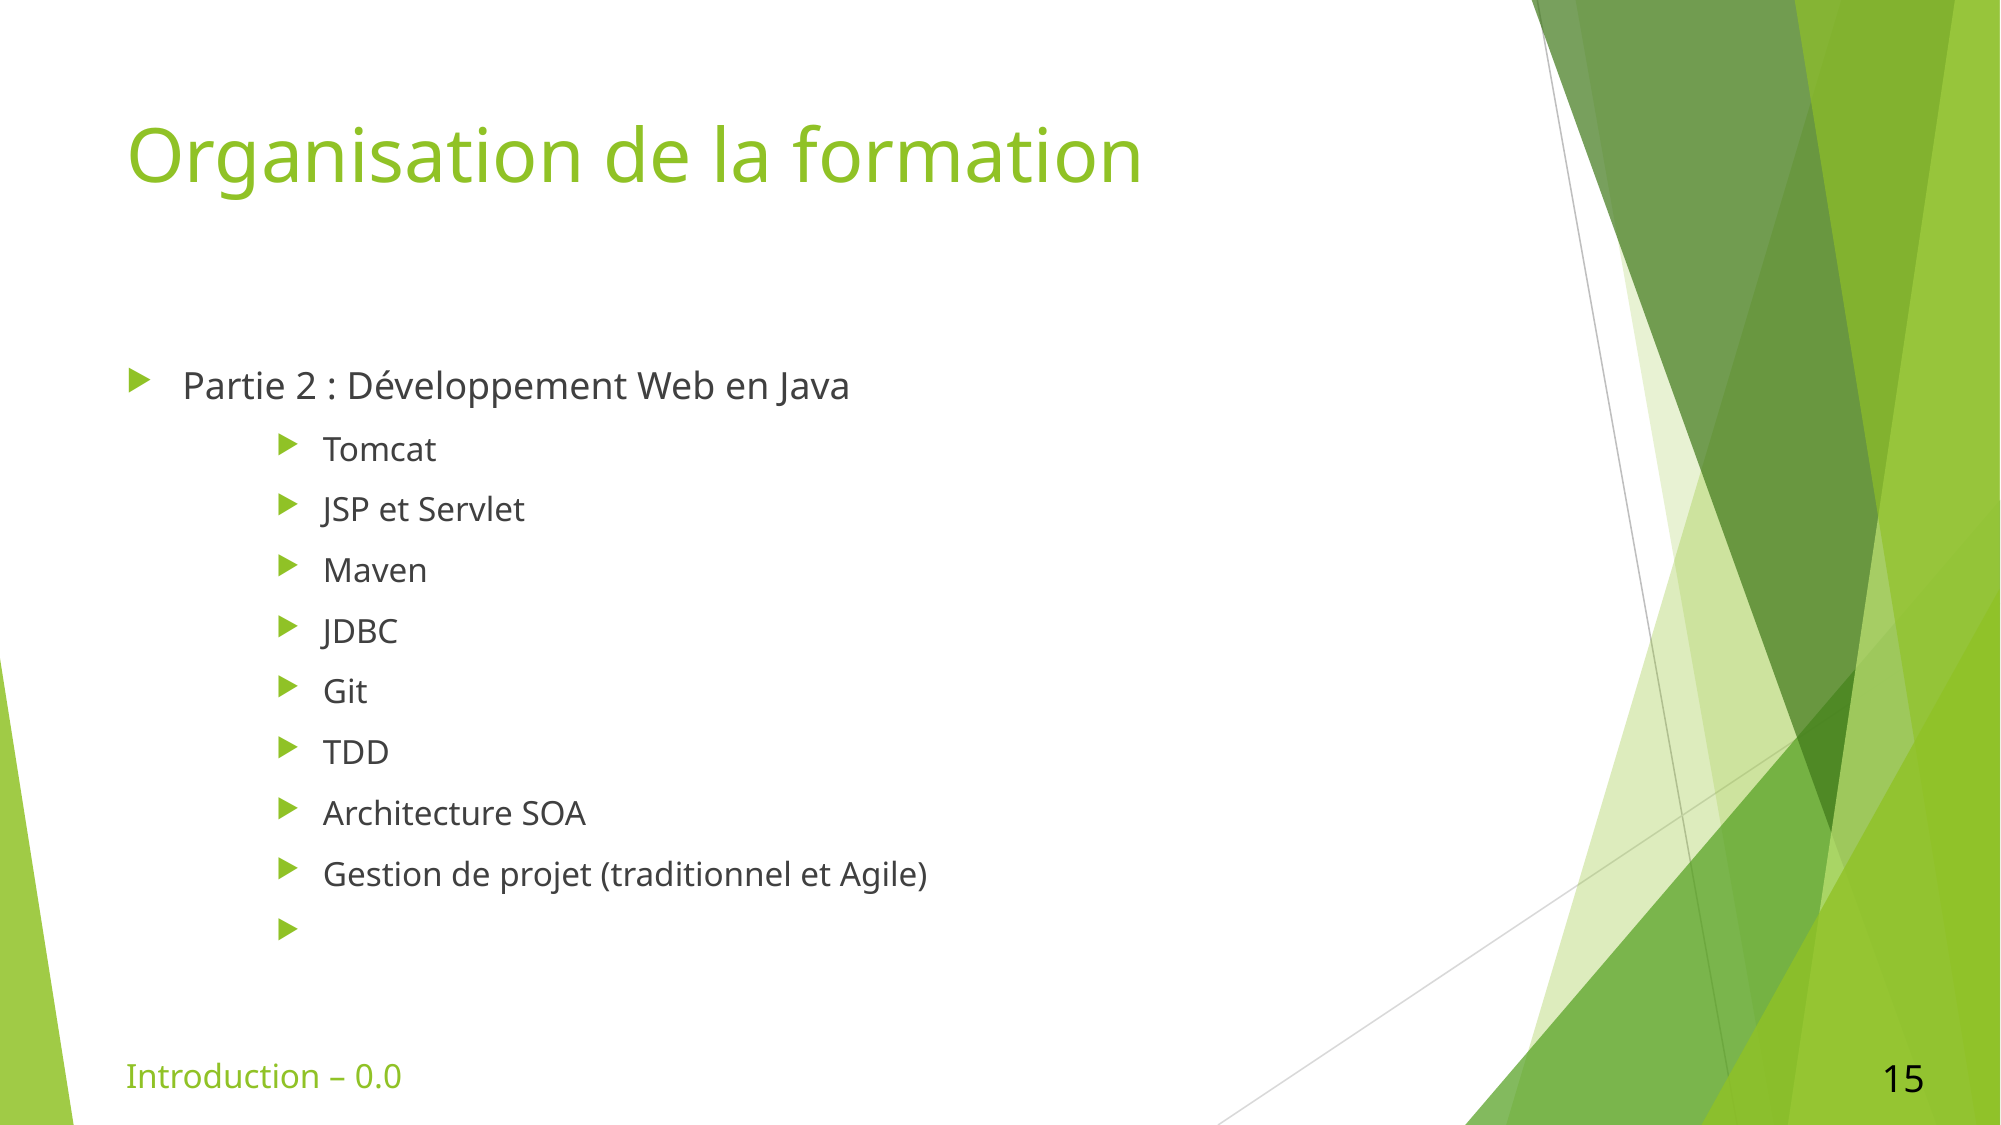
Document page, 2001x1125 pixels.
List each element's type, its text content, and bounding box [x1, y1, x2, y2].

text_box Introduction – 0.0 [111, 1047, 1094, 1109]
text_box [1866, 1047, 1979, 1108]
list Partie 2 : Développement Web en Java Tomcat JSP et Servlet Maven JDBC Git TDD Architecture SOA Gestion de projet (traditionnel et Agile) [111, 354, 1522, 992]
title Organisation de la formation [111, 99, 1522, 317]
